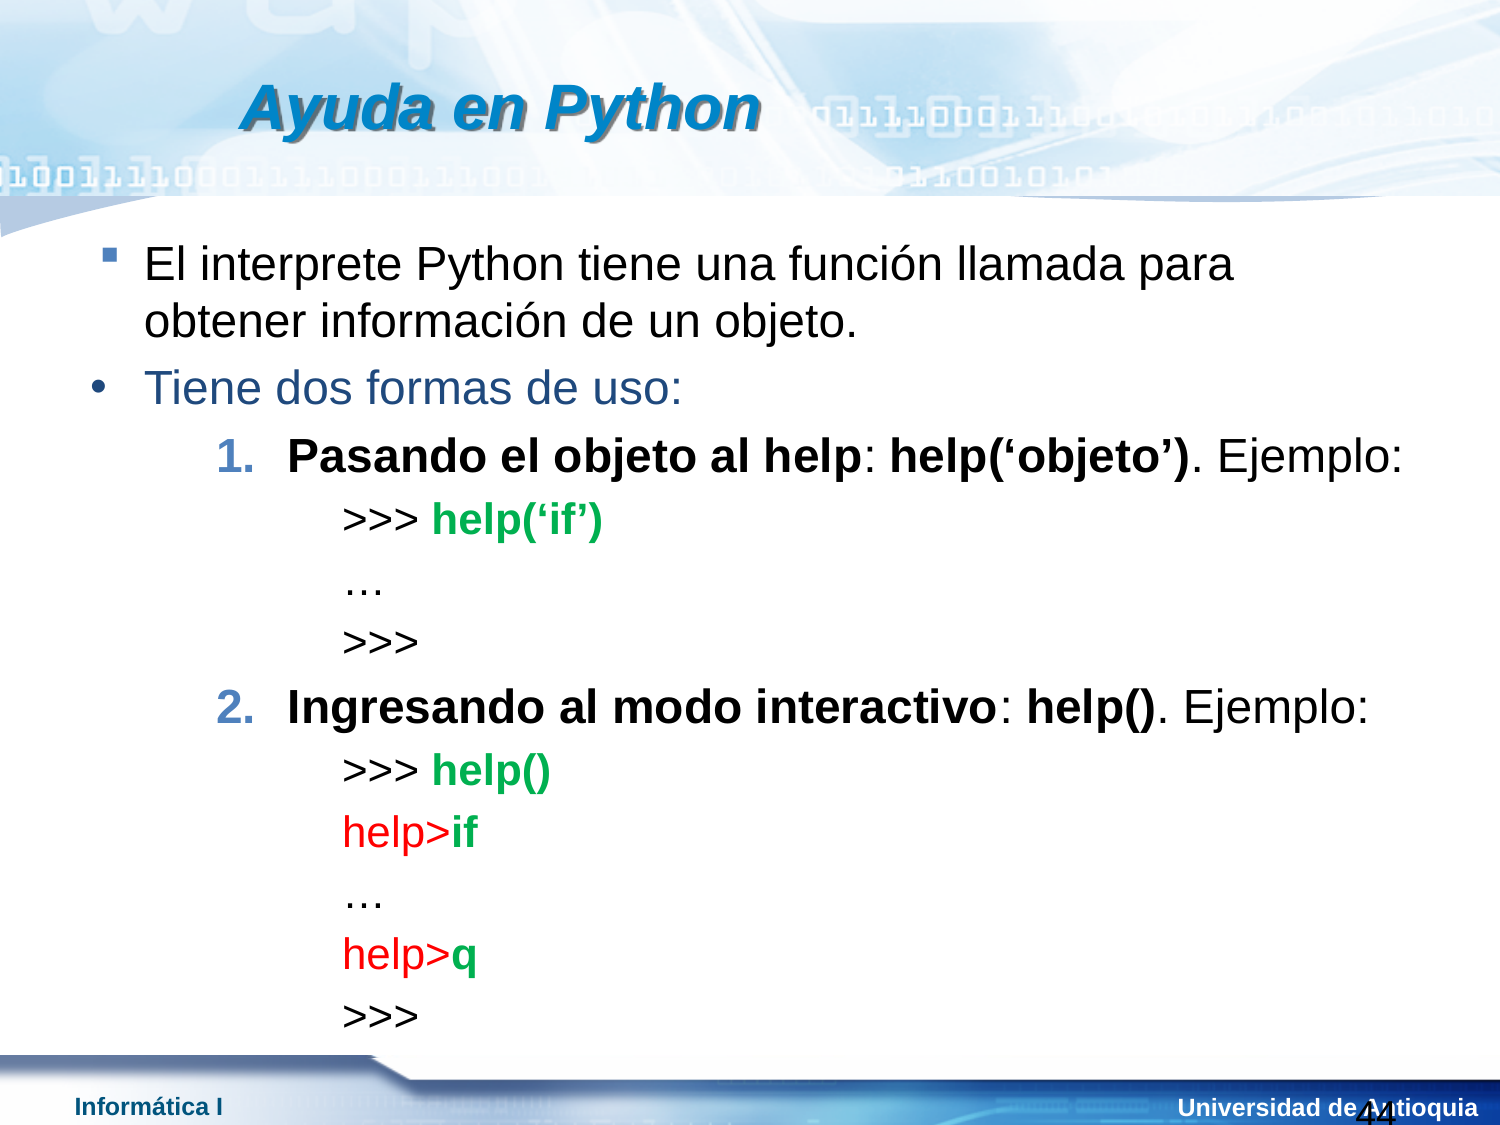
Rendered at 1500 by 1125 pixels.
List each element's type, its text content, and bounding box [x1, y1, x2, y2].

slide_number <número> [1340, 1082, 1500, 1125]
title Ayuda en Python [224, 57, 1438, 150]
list El interprete Python tiene una función llamada para obtener información de un objeto. Tiene dos formas de uso: Pasando el objeto al help: help(‘objeto’). Ejemplo: >>> help(‘if’) … >>> Ingresando al modo interactivo: help(). Ejemplo: >>> help() help>if … help>q >>> [75, 224, 1425, 1071]
picture [0, 0, 1500, 196]
picture [0, 1055, 1500, 1125]
picture [1332, 1105, 1337, 1114]
